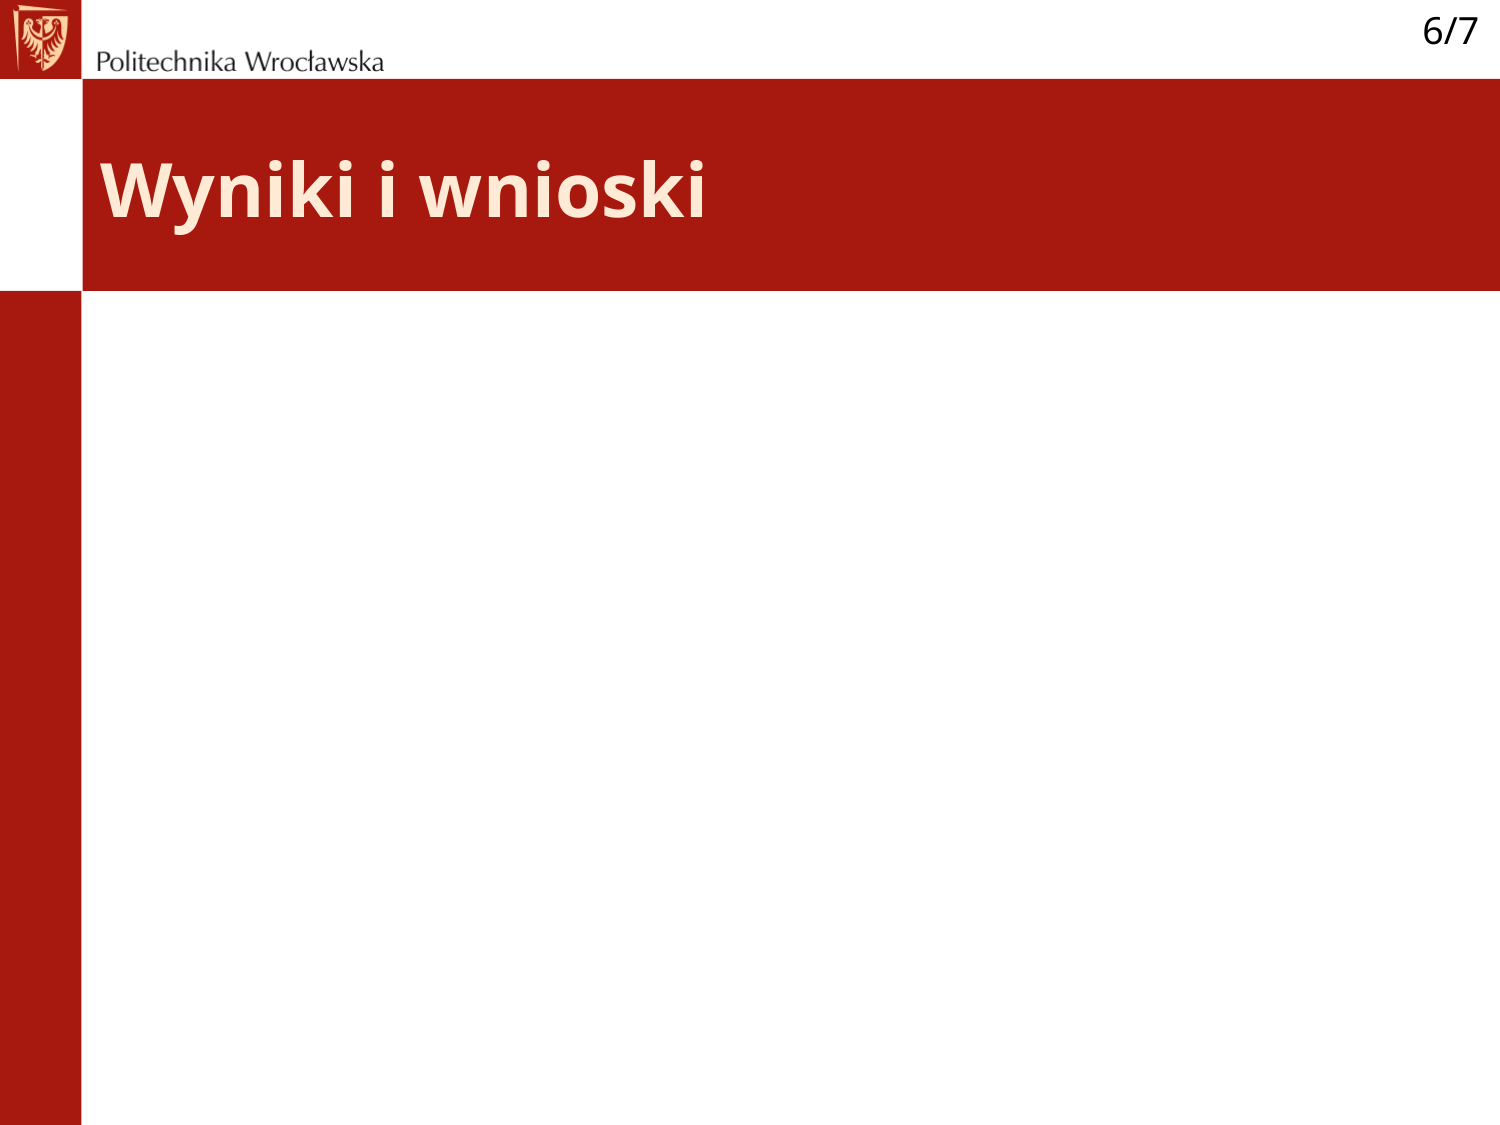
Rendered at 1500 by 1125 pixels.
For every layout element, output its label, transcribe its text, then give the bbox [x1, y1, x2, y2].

picture [0, 0, 384, 79]
title Wyniki i wnioski [100, 103, 1483, 274]
